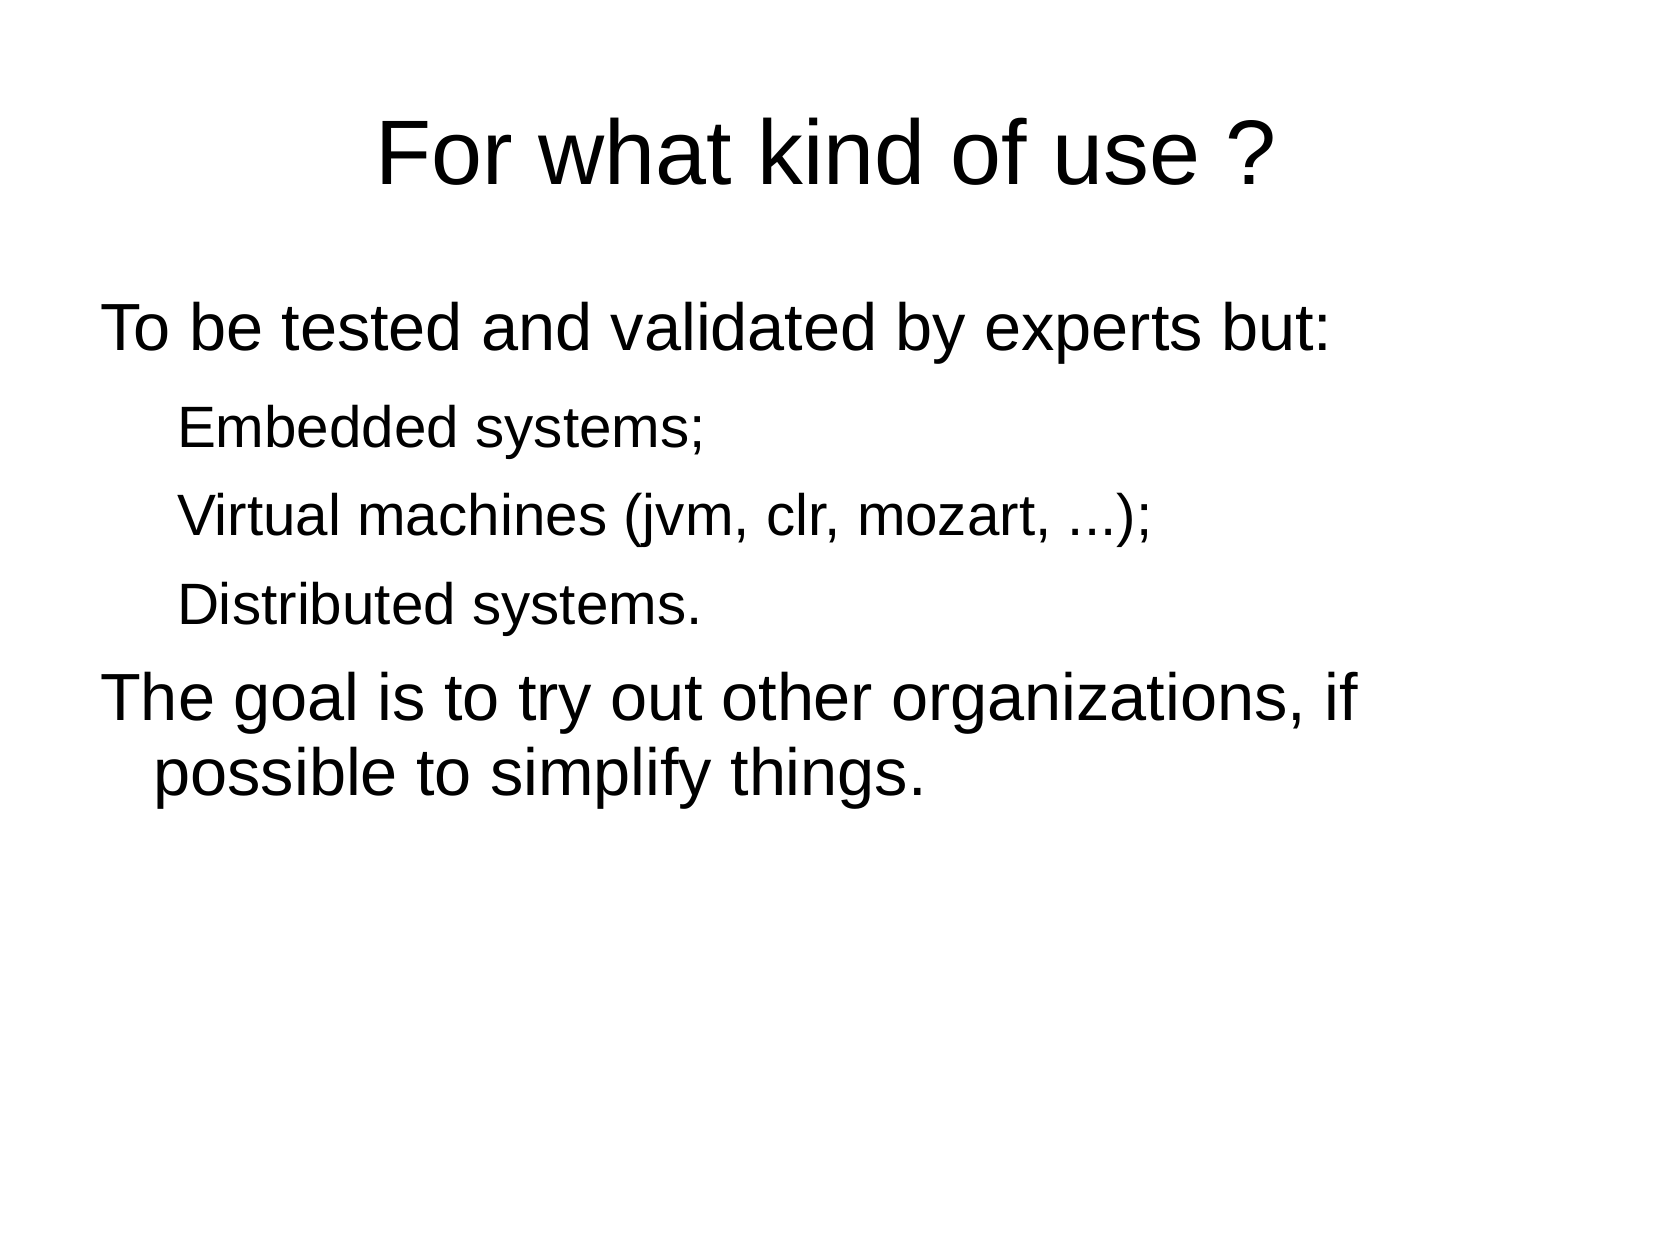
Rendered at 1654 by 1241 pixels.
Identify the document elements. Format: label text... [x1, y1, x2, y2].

list To be tested and validated by experts but: Embedded systems; Virtual machines (jvm, clr, mozart, ...); Distributed systems. The goal is to try out other organizations, if possible to simplify things. [82, 290, 1571, 1094]
title For what kind of use ? [82, 56, 1571, 250]
